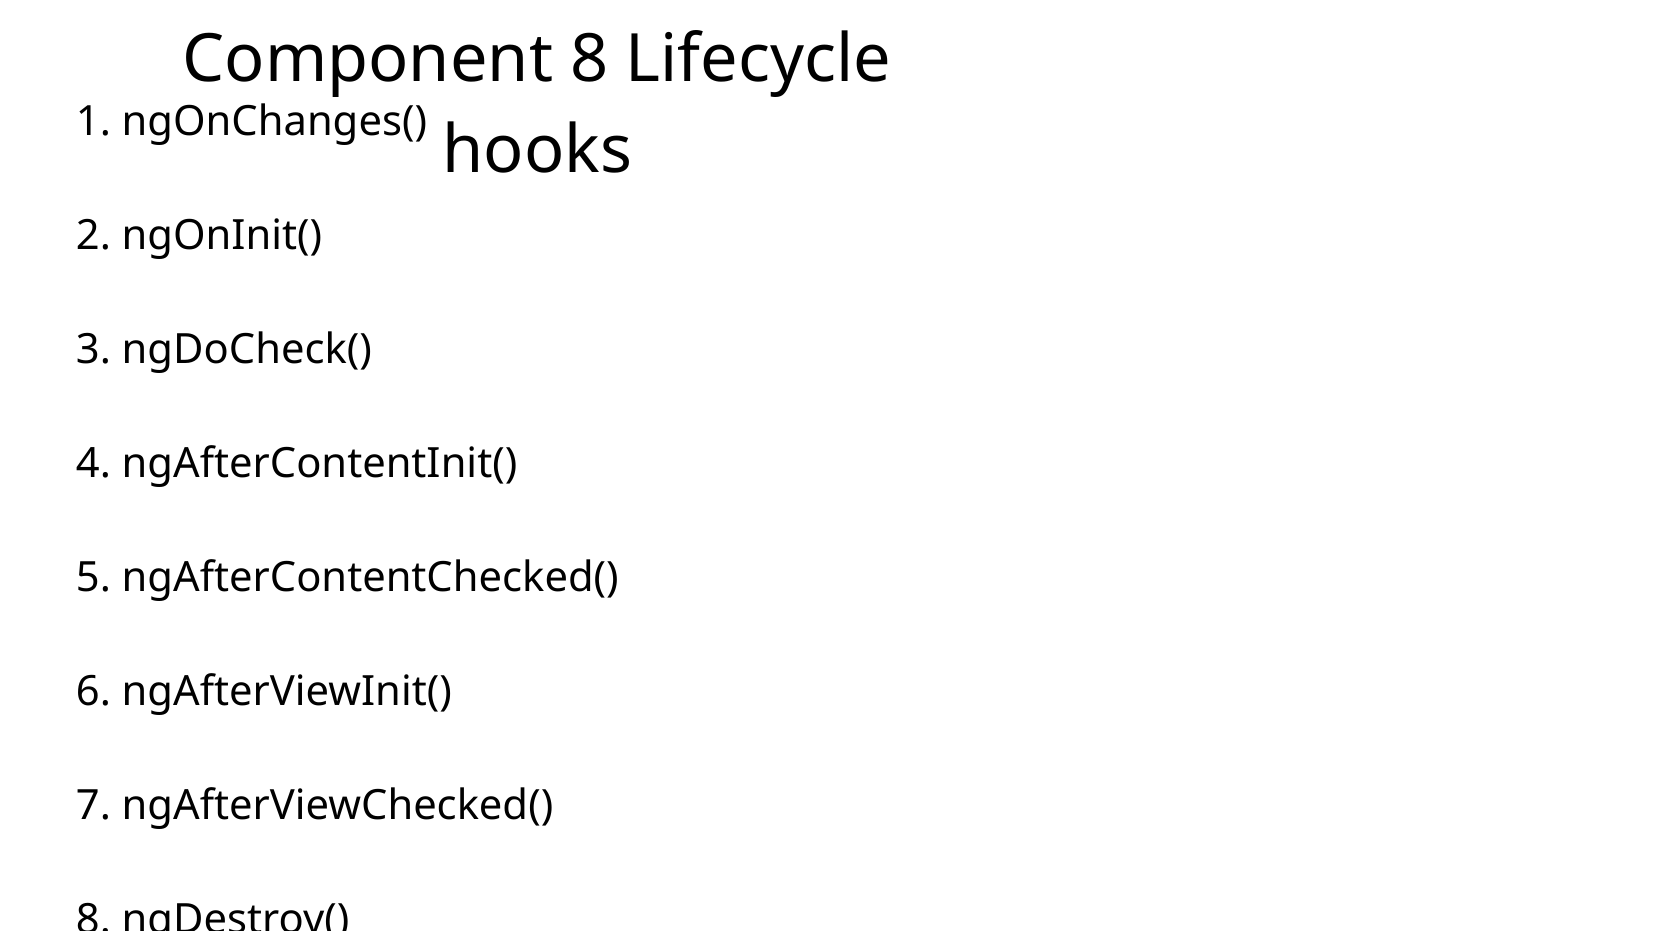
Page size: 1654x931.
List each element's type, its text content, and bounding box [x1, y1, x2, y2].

subtitle 1. ngOnChanges() 2. ngOnInit() 3. ngDoCheck() 4. ngAfterContentInit() 5. ngAfterContentChecked() 6. ngAfterViewInit() 7. ngAfterViewChecked() 8. ngDestroy() [75, 212, 1565, 881]
title Component 8 Lifecycle hooks [82, 37, 993, 166]
